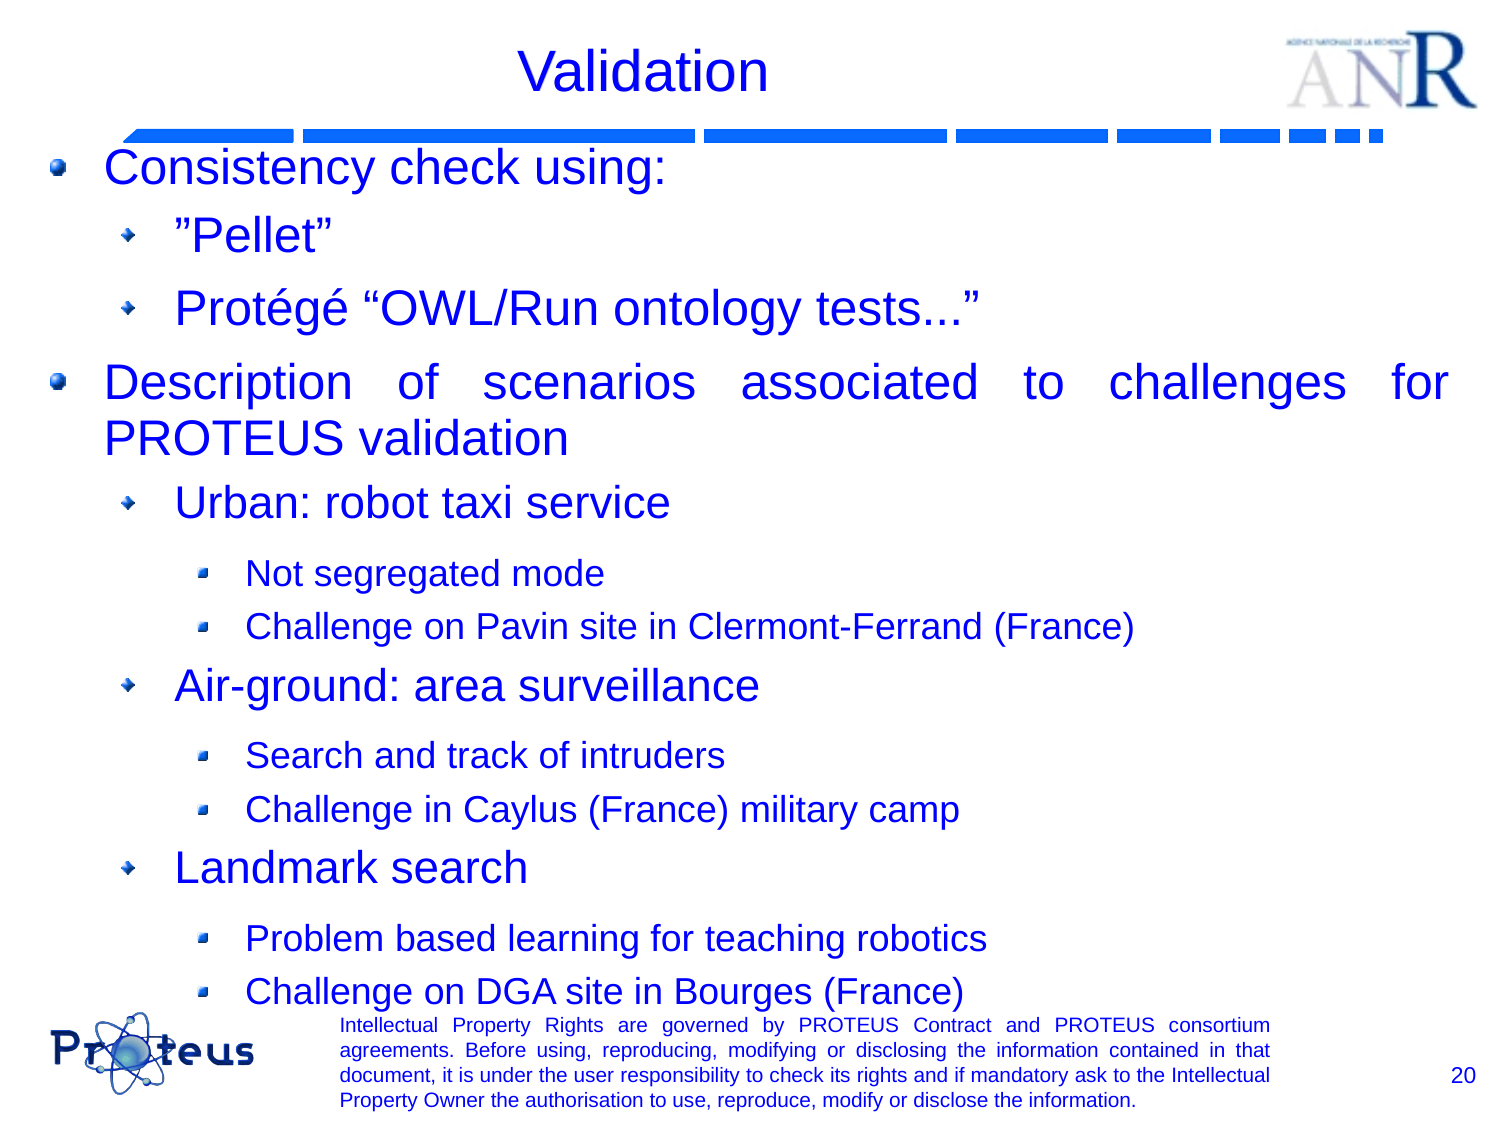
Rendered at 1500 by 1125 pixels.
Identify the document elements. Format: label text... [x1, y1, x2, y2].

picture [1281, 27, 1484, 115]
picture [35, 1013, 272, 1101]
title Validation [23, 11, 1264, 130]
list Consistency check using: ”Pellet” Protégé “OWL/Run ontology tests...” Description of scenarios associated to challenges for PROTEUS validation Urban: robot taxi service Not segregated mode Challenge on Pavin site in Clermont-Ferrand (France) Air-ground: area surveillance Search and track of intruders Challenge in Caylus (France) military camp Landmark search Problem based learning for teaching robotics Challenge on DGA site in Bourges (France) [32, 139, 1494, 1013]
